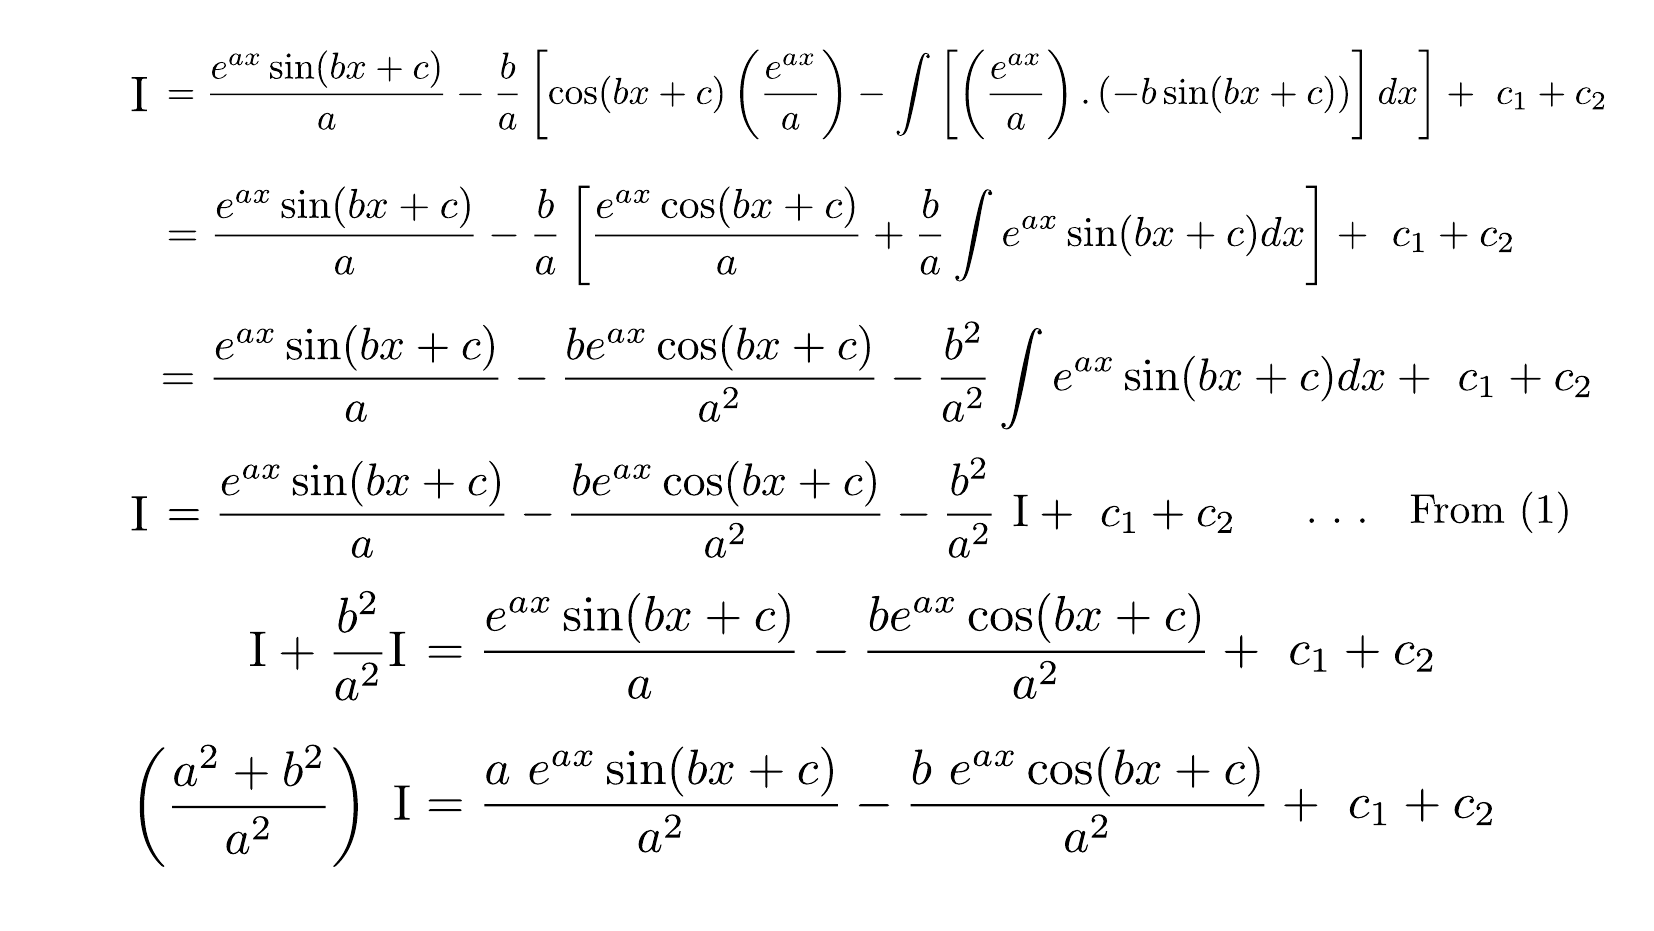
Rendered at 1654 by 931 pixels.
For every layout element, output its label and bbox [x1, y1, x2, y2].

text_box [428, 746, 1492, 853]
text_box [428, 593, 1433, 699]
text_box [131, 496, 147, 531]
text_box [131, 77, 147, 112]
text_box [168, 185, 1512, 286]
text_box [250, 590, 406, 701]
text_box [132, 744, 410, 867]
text_box [168, 457, 1232, 558]
text_box [1307, 491, 1568, 534]
text_box [168, 49, 1605, 140]
text_box [162, 321, 1590, 430]
title [47, 36, 1607, 898]
